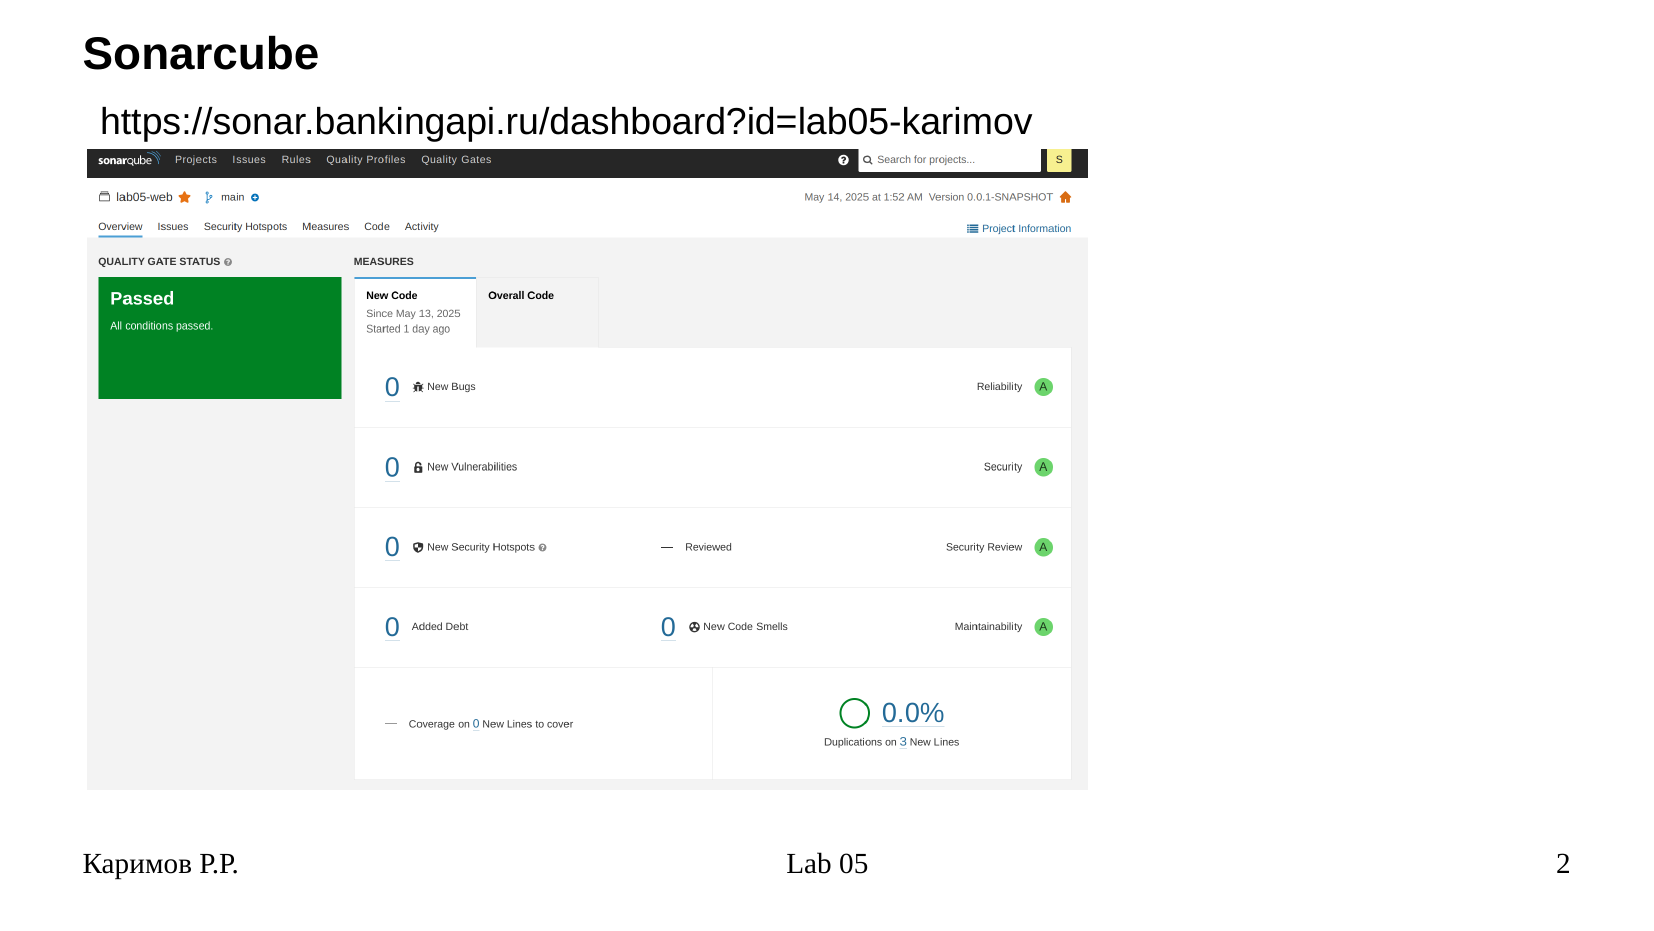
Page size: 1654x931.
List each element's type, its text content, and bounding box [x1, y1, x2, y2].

picture [87, 149, 1088, 790]
text_box https://sonar.bankingapi.ru/dashboard?id=lab05-karimov [85, 93, 1051, 151]
title Sonarcube [82, 15, 1571, 91]
